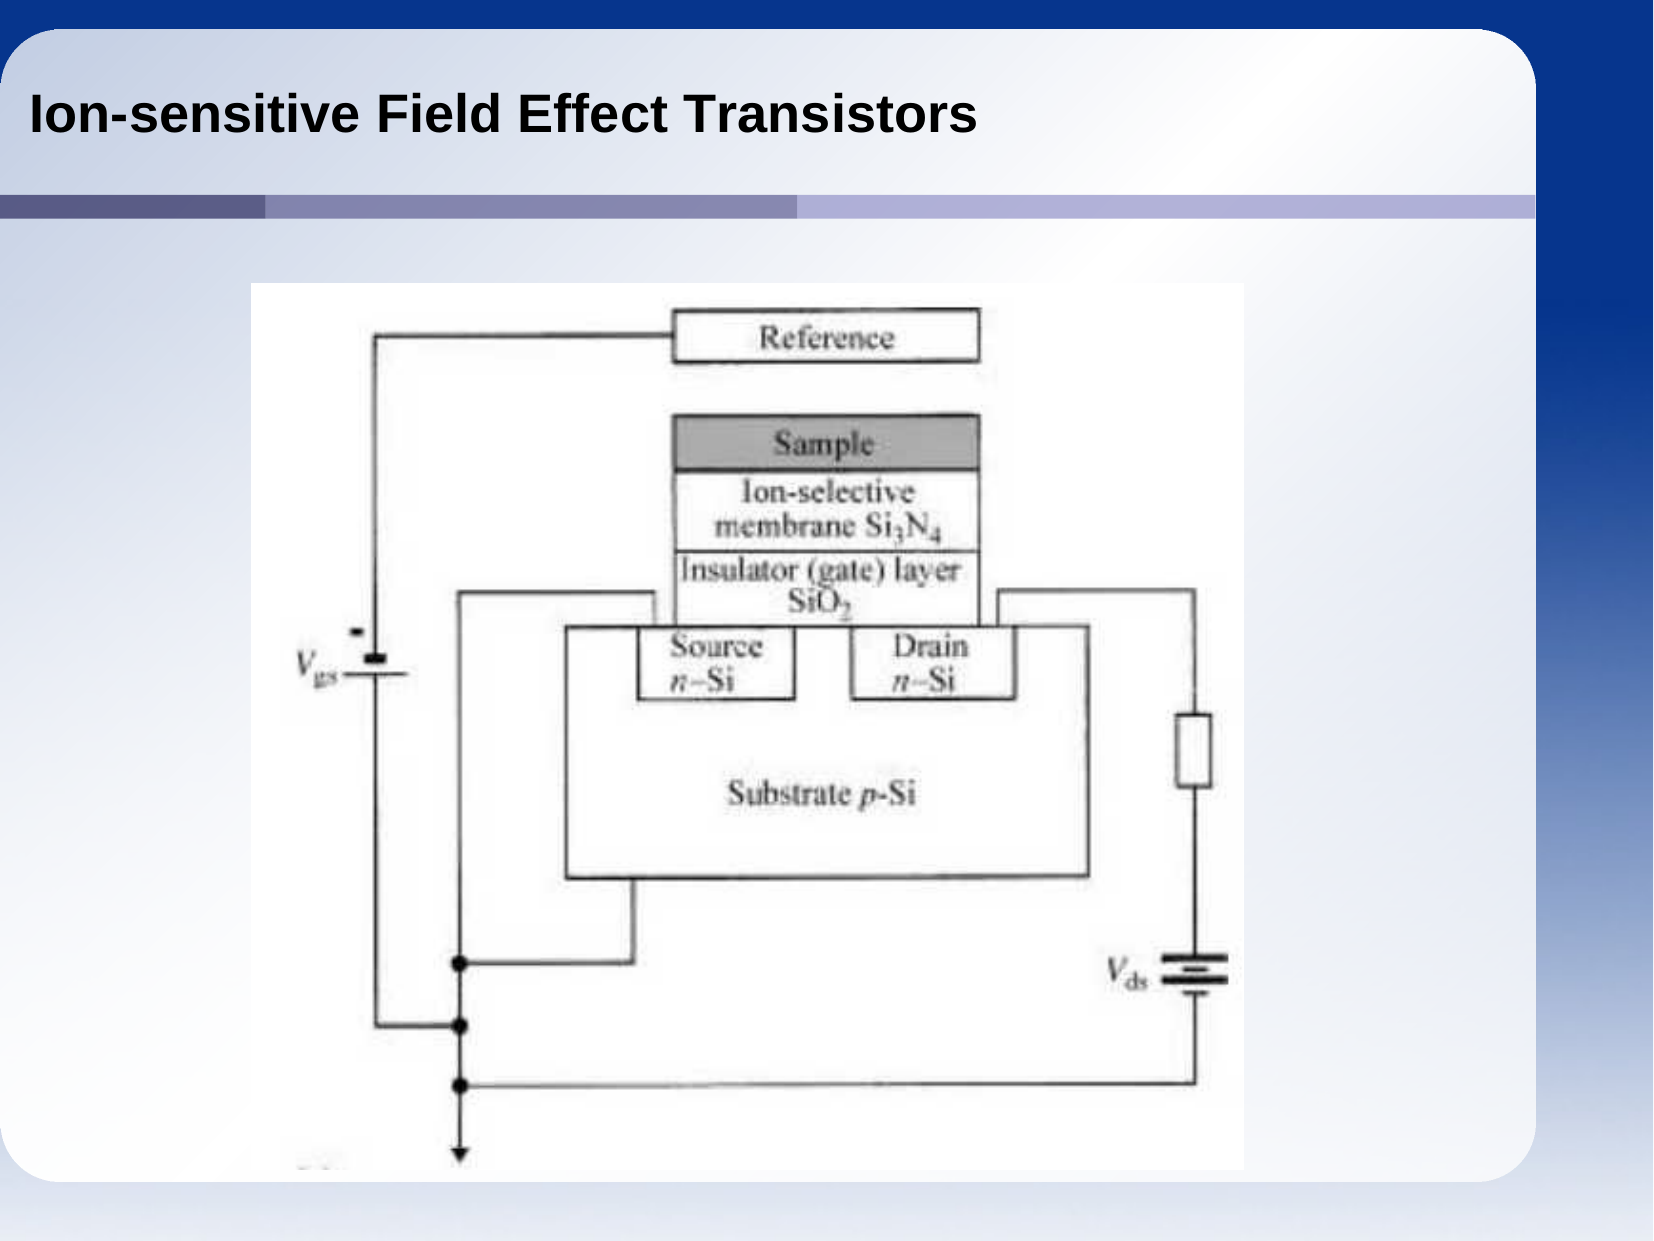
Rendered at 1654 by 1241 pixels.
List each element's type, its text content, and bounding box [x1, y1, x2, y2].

title Ion-sensitive Field Effect Transistors [29, 49, 1506, 178]
picture [0, 0, 1654, 1241]
picture [251, 283, 1244, 1170]
